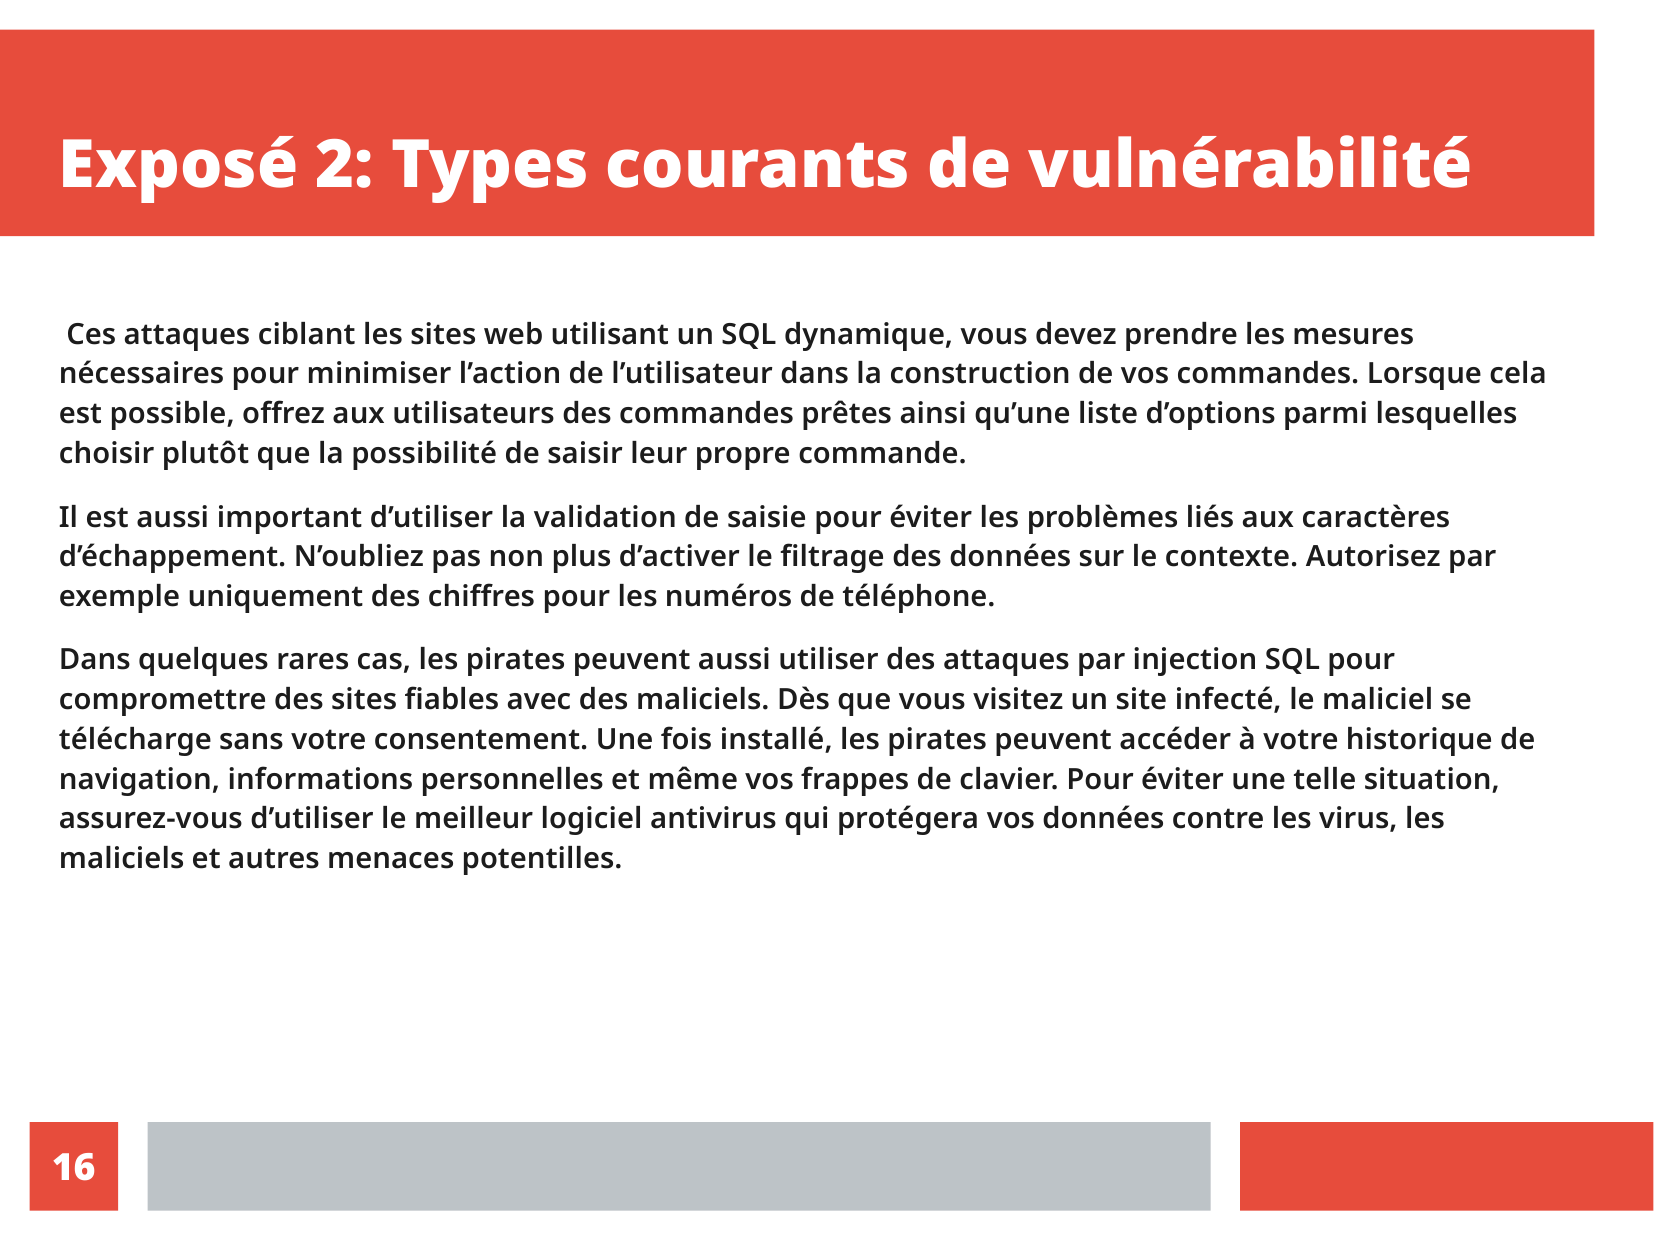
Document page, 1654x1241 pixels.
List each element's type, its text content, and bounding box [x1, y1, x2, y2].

title Exposé 2: Types courants de vulnérabilité [59, 59, 1595, 207]
list Ces attaques ciblant les sites web utilisant un SQL dynamique, vous devez prendre les mesures nécessaires pour minimiser l’action de l’utilisateur dans la construction de vos commandes. Lorsque cela est possible, offrez aux utilisateurs des commandes prêtes ainsi qu’une liste d’options parmi lesquelles choisir plutôt que la possibilité de saisir leur propre commande. Il est aussi important d’utiliser la validation de saisie pour éviter les problèmes liés aux caractères d’échappement. N’oubliez pas non plus d’activer le filtrage des données sur le contexte. Autorisez par exemple uniquement des chiffres pour les numéros de téléphone. Dans quelques rares cas, les pirates peuvent aussi utiliser des attaques par injection SQL pour compromettre des sites fiables avec des maliciels. Dès que vous visitez un site infecté, le maliciel se télécharge sans votre consentement. Une fois installé, les pirates peuvent accéder à votre historique de navigation, informations personnelles et même vos frappes de clavier. Pour éviter une telle situation, assurez-vous d’utiliser le meilleur logiciel antivirus qui protégera vos données contre les virus, les maliciels et autres menaces potentilles. [59, 312, 1565, 1081]
